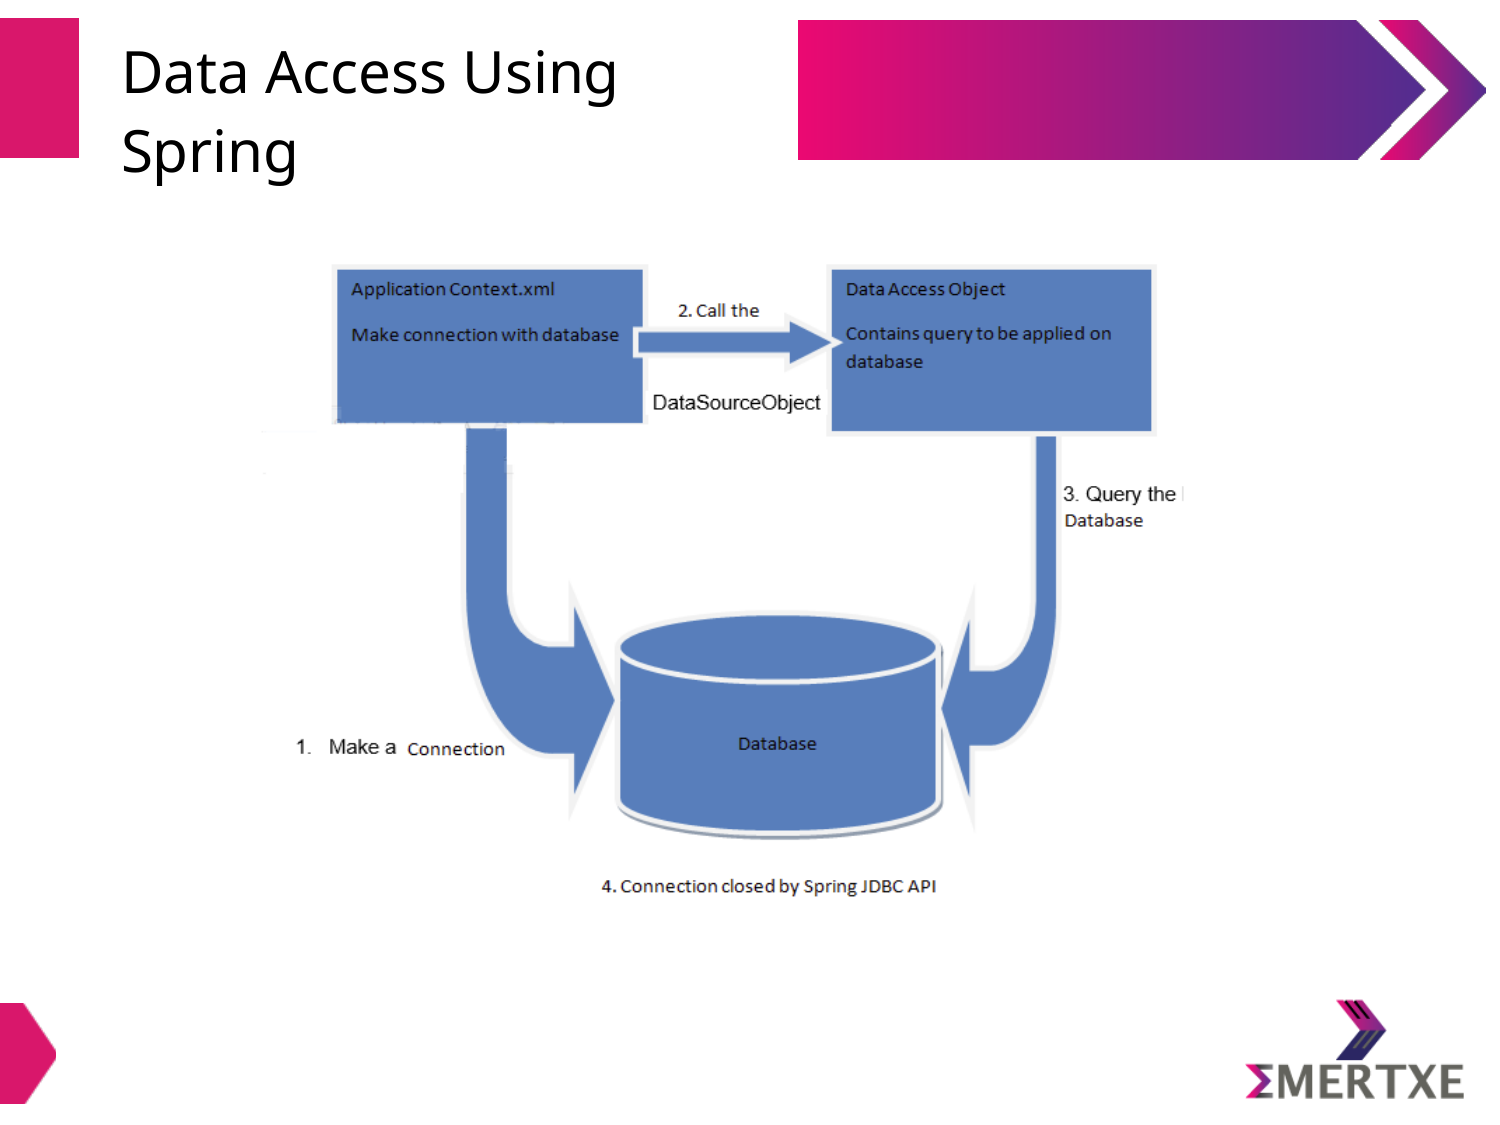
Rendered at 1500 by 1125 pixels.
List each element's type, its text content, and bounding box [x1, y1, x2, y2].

picture [1245, 996, 1465, 1099]
picture [224, 247, 1300, 910]
picture [798, 20, 1486, 160]
text_box Data Access Using Spring [106, 23, 780, 175]
